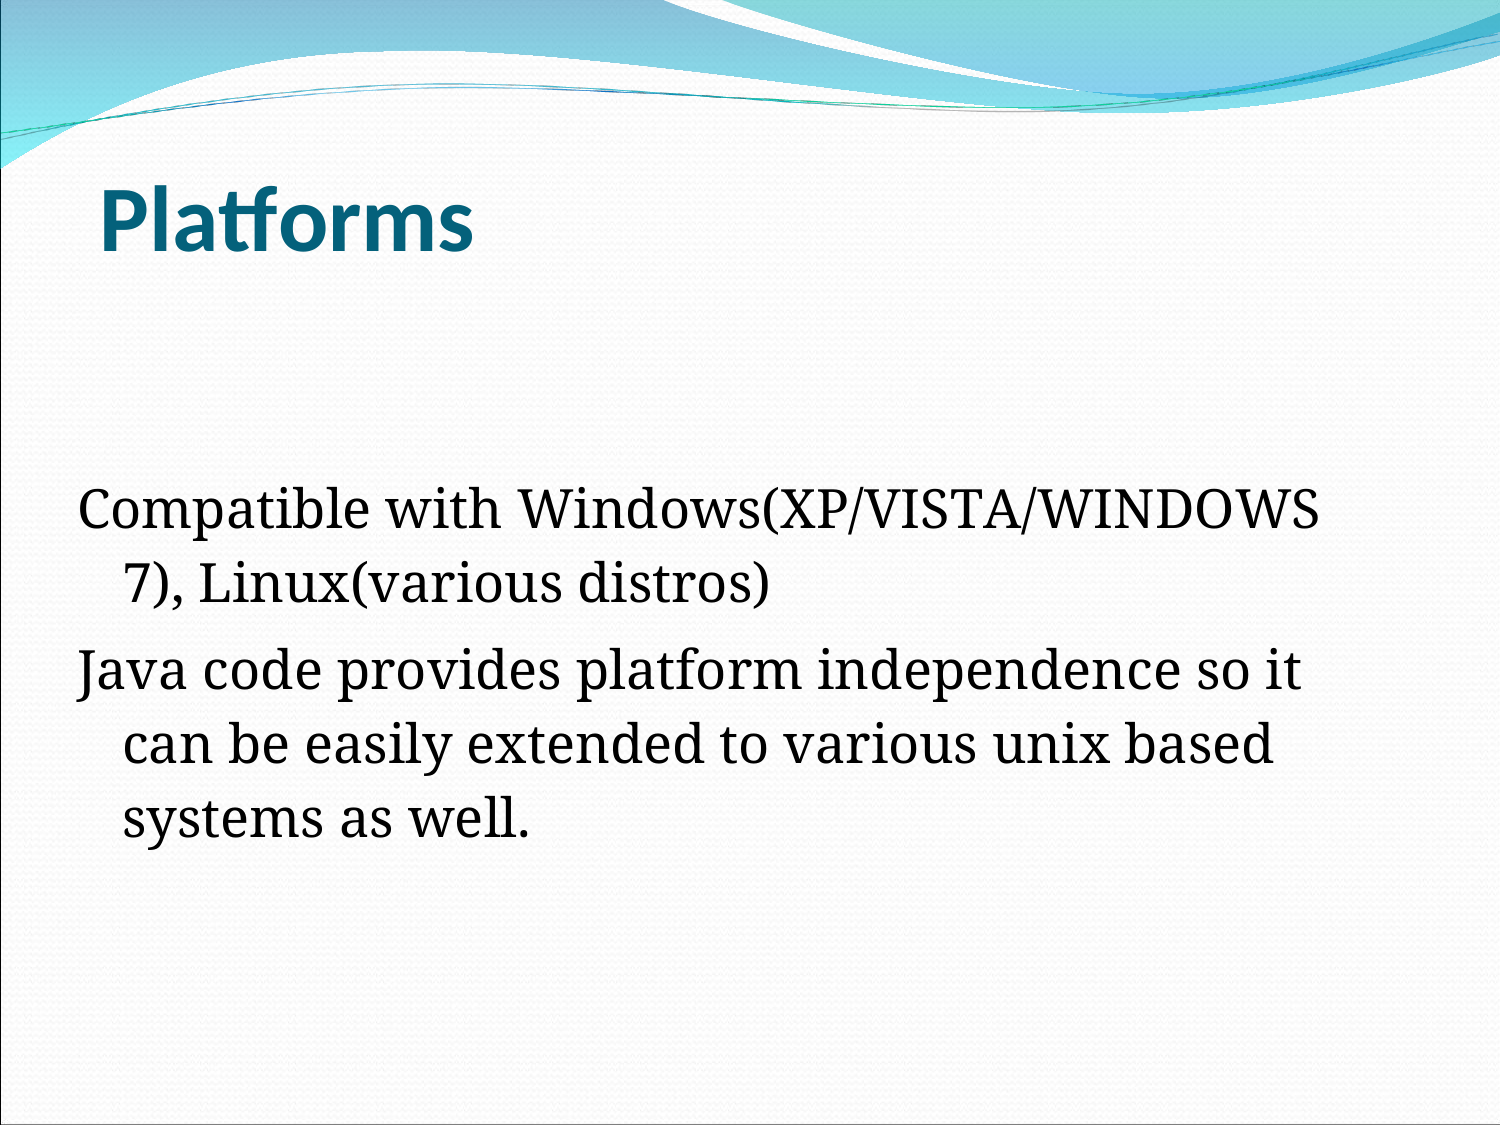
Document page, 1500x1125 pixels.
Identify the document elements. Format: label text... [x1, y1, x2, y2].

list Compatible with Windows(XP/VISTA/WINDOWS 7), Linux(various distros) Java code provides platform independence so it can be easily extended to various unix based systems as well. [62, 462, 1413, 963]
title Platforms [99, 49, 1450, 275]
picture [0, 0, 1500, 1125]
